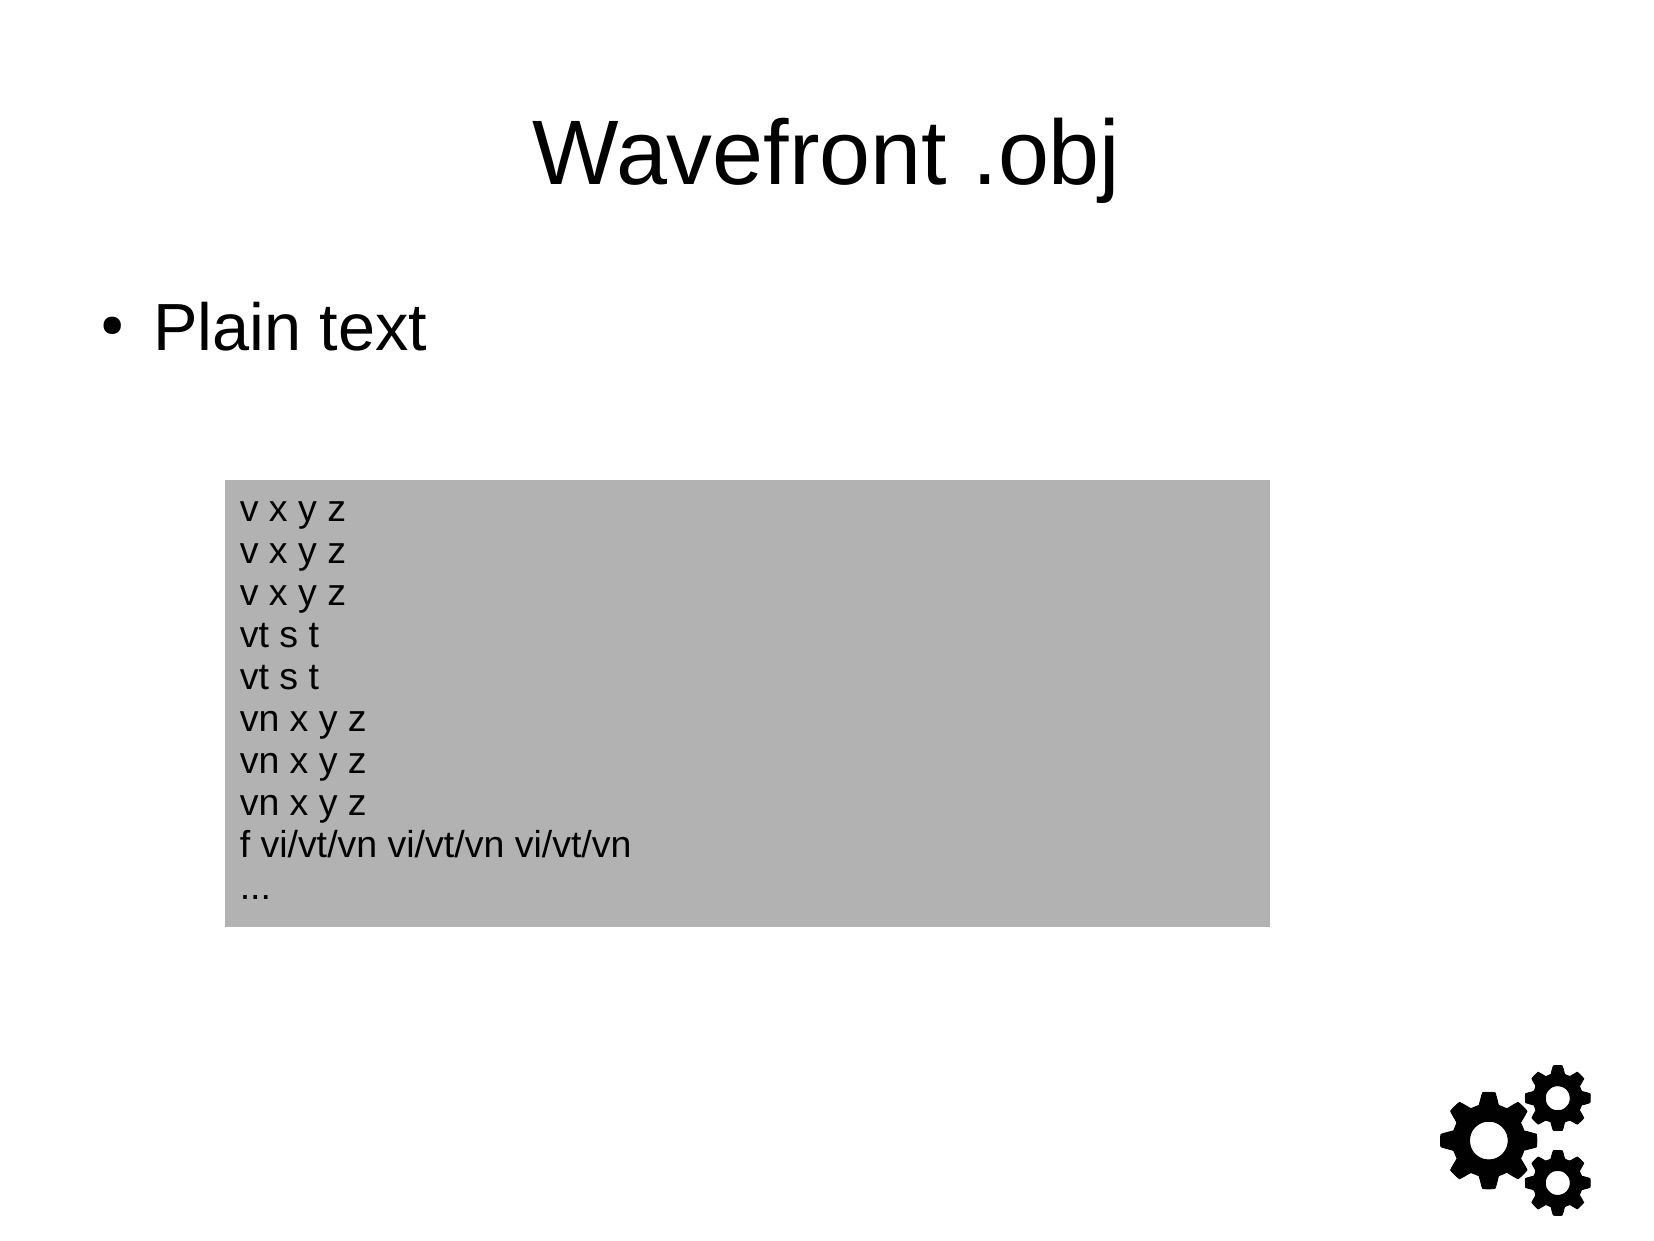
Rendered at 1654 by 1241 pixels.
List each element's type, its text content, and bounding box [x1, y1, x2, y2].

title Wavefront .obj [82, 49, 1571, 257]
picture [1440, 1065, 1591, 1216]
text_box v x y z v x y z v x y z vt s t vt s t vn x y z vn x y z vn x y z f vi/vt/vn vi/vt/vn vi/vt/vn ... [225, 480, 1270, 927]
list Plain text [82, 290, 1571, 1010]
